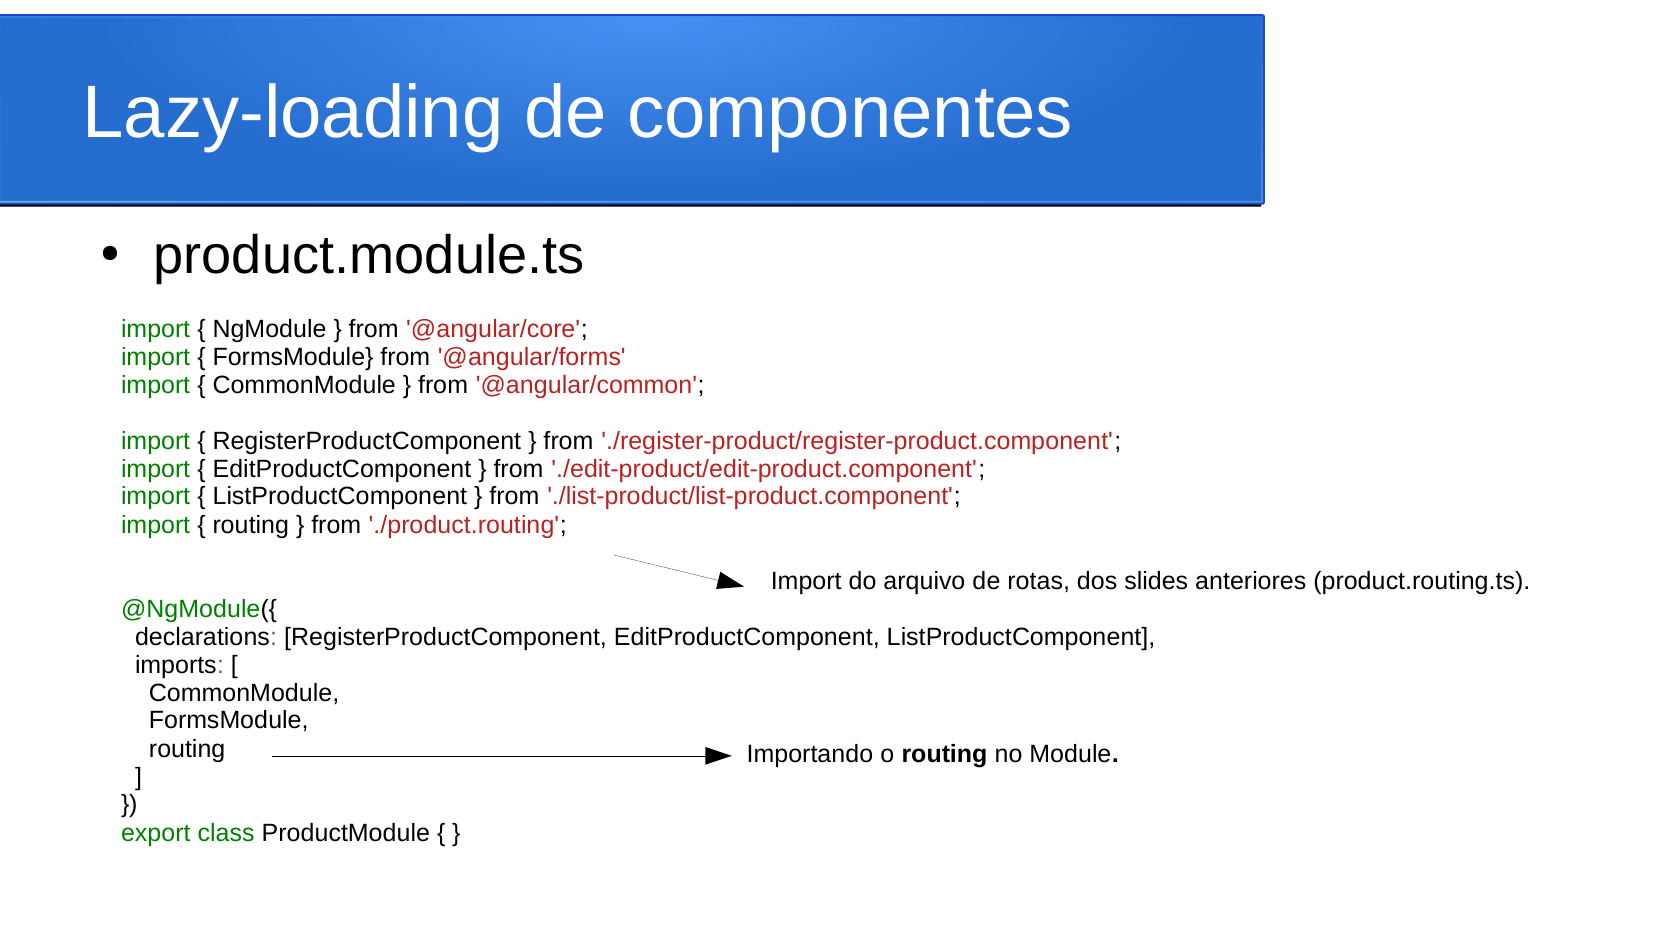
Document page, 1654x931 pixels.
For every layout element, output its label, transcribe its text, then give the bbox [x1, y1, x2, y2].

text_box Import do arquivo de rotas, dos slides anteriores (product.routing.ts). [756, 559, 1548, 603]
list product.module.ts [82, 224, 1571, 764]
text_box Importando o routing no Module. [731, 732, 1134, 776]
title Lazy-loading de componentes [82, 35, 1235, 189]
text_box import { NgModule } from '@angular/core'; import { FormsModule} from '@angular/forms' import { CommonModule } from '@angular/common'; import { RegisterProductComponent } from './register-product/register-product.component'; import { EditProductComponent } from './edit-product/edit-product.component'; import { ListProductComponent } from './list-product/list-product.component'; import { routing } from './product.routing'; @NgModule({ declarations: [RegisterProductComponent, EditProductComponent, ListProductComponent], imports: [ CommonModule, FormsModule, routing ] }) export class ProductModule { } [106, 307, 1453, 882]
